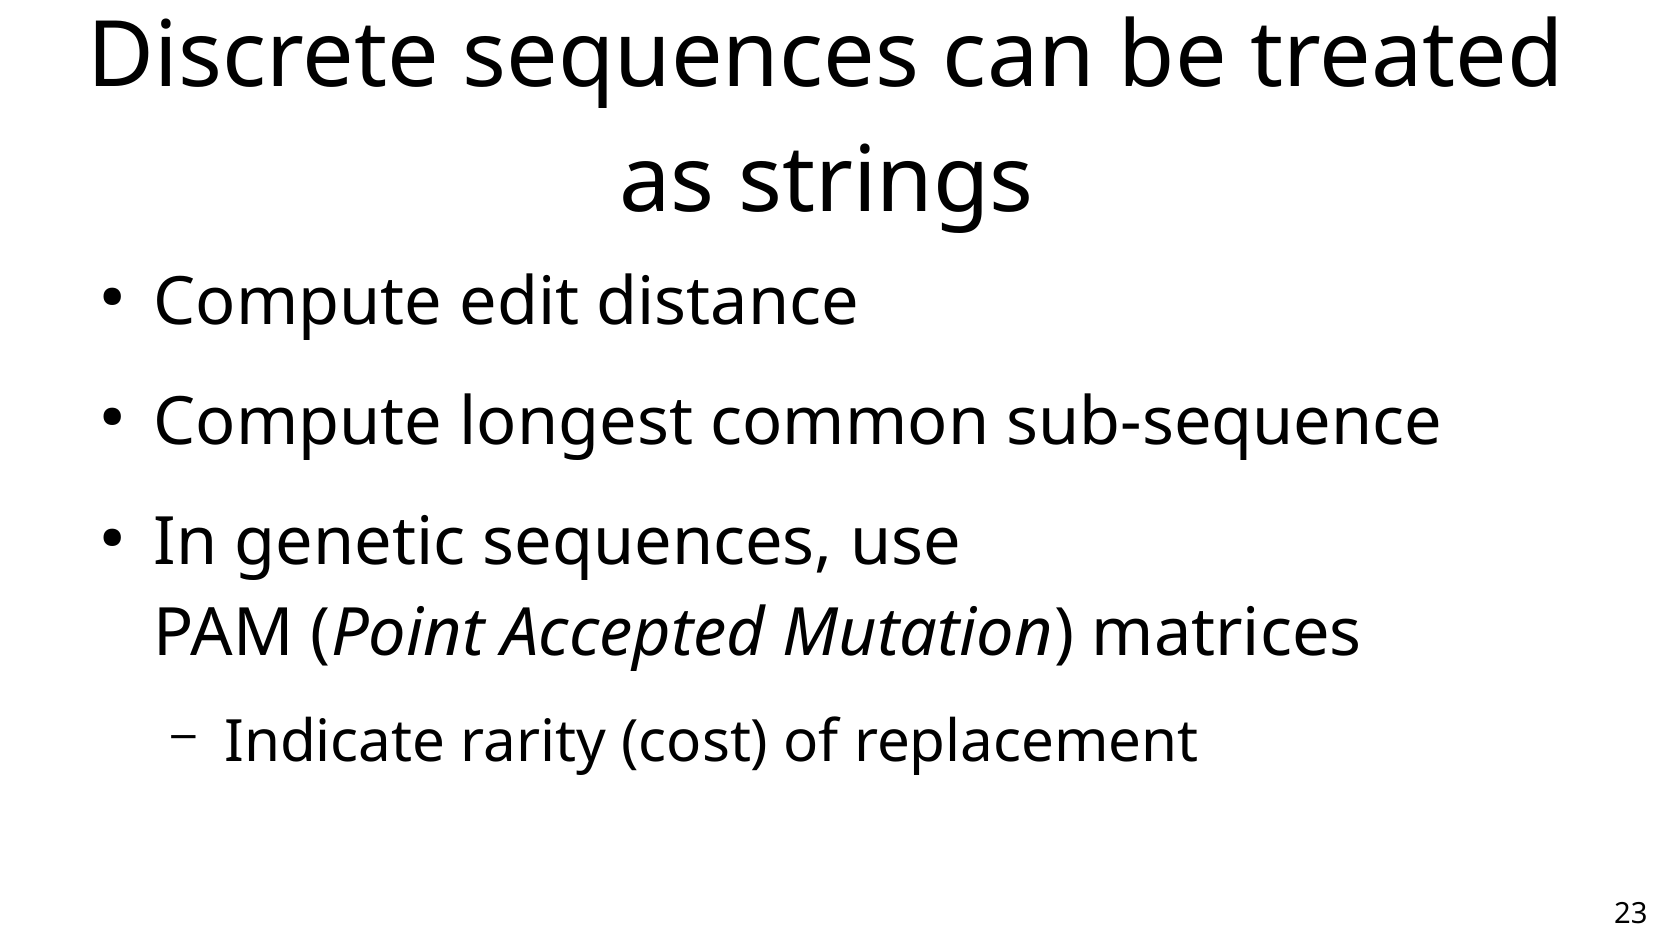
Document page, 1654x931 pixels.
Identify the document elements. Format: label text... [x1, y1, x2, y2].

list Compute edit distance Compute longest common sub-sequence In genetic sequences, use PAM (Point Accepted Mutation) matrices Indicate rarity (cost) of replacement [82, 253, 1571, 793]
title Discrete sequences can be treated as strings [82, 1, 1571, 226]
